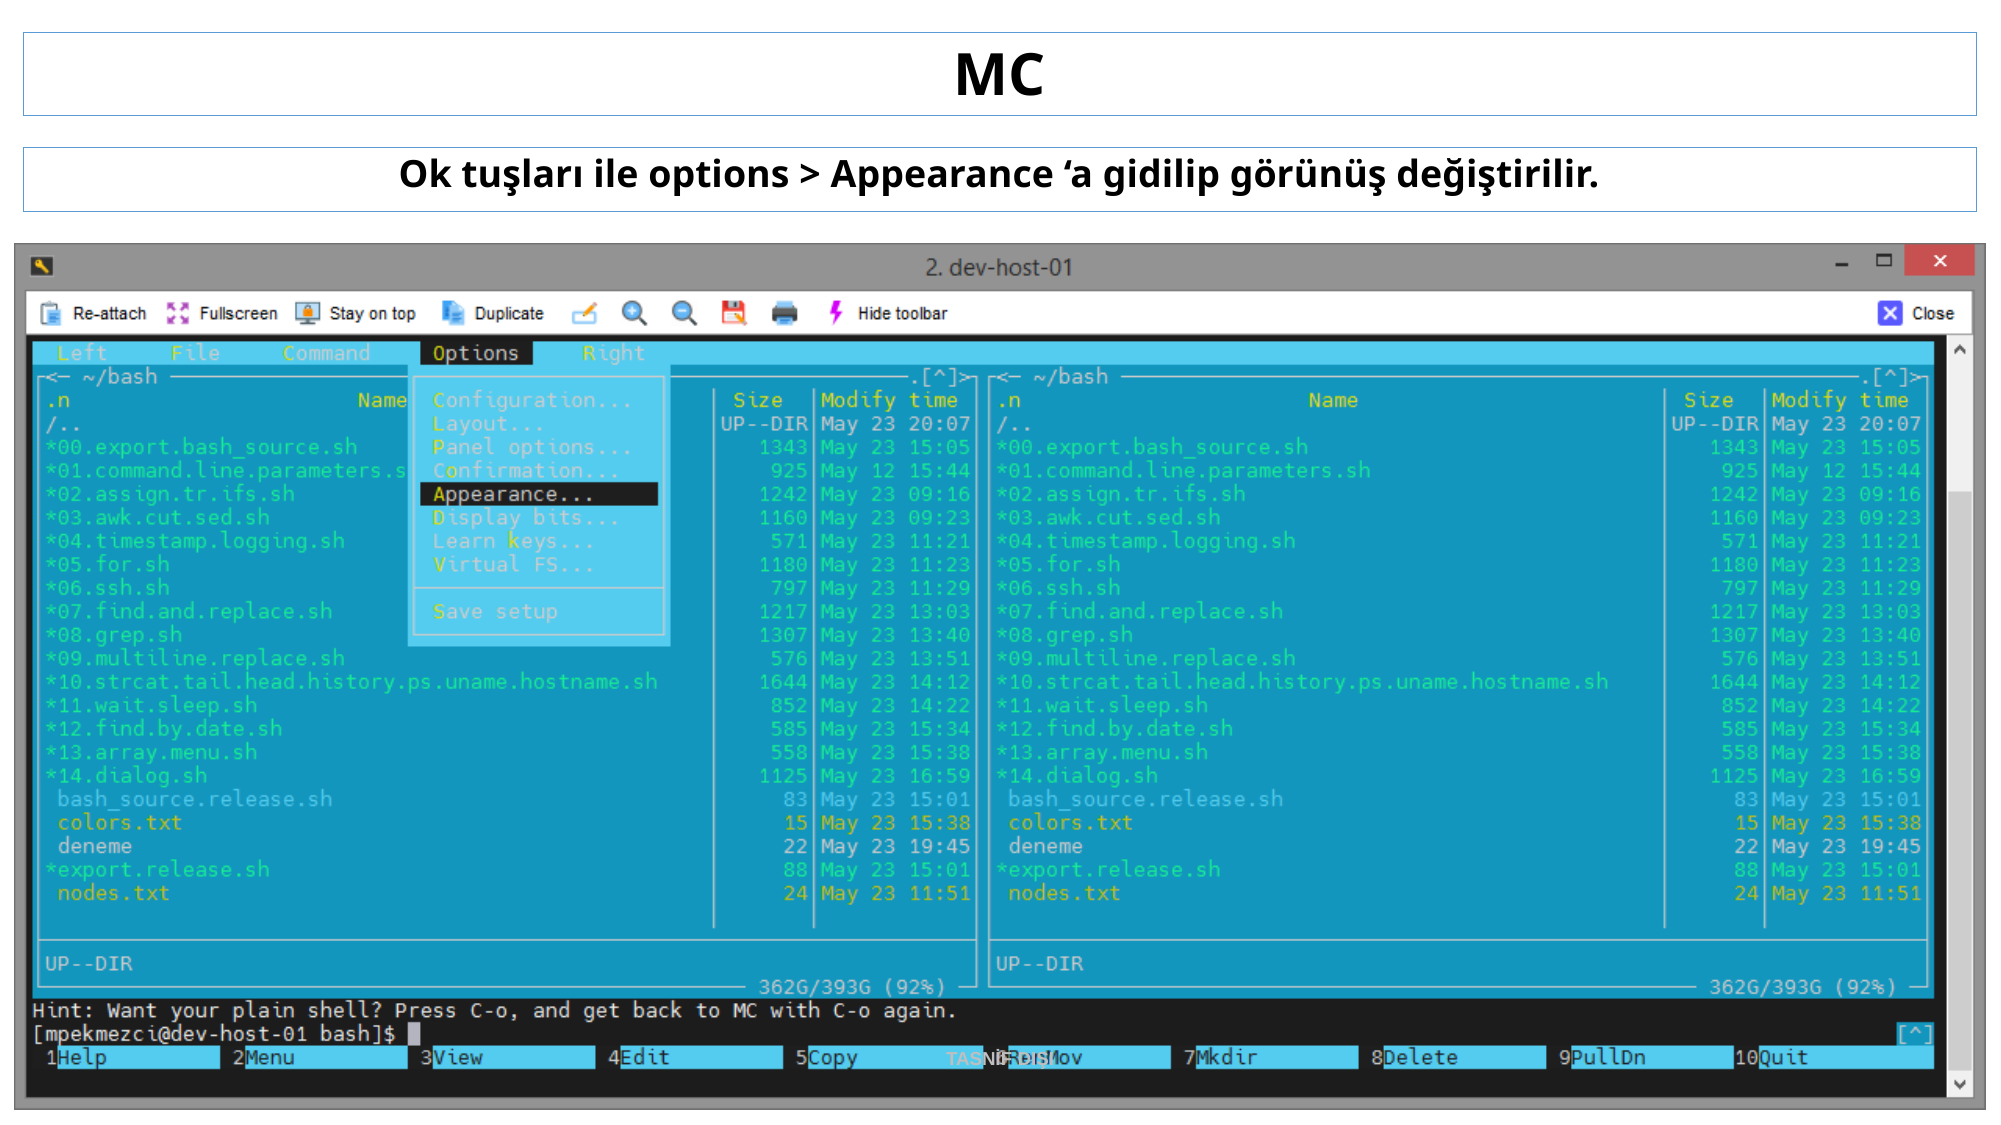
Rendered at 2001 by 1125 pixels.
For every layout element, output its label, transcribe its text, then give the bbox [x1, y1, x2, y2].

text_box Ok tuşları ile options > Appearance ‘a gidilip görünüş değiştirilir. [23, 147, 1977, 212]
picture [14, 1103, 1986, 1110]
picture [14, 243, 1986, 1042]
footer TASNİF DIŞI [0, 1042, 2000, 1103]
title MC [23, 32, 1977, 116]
